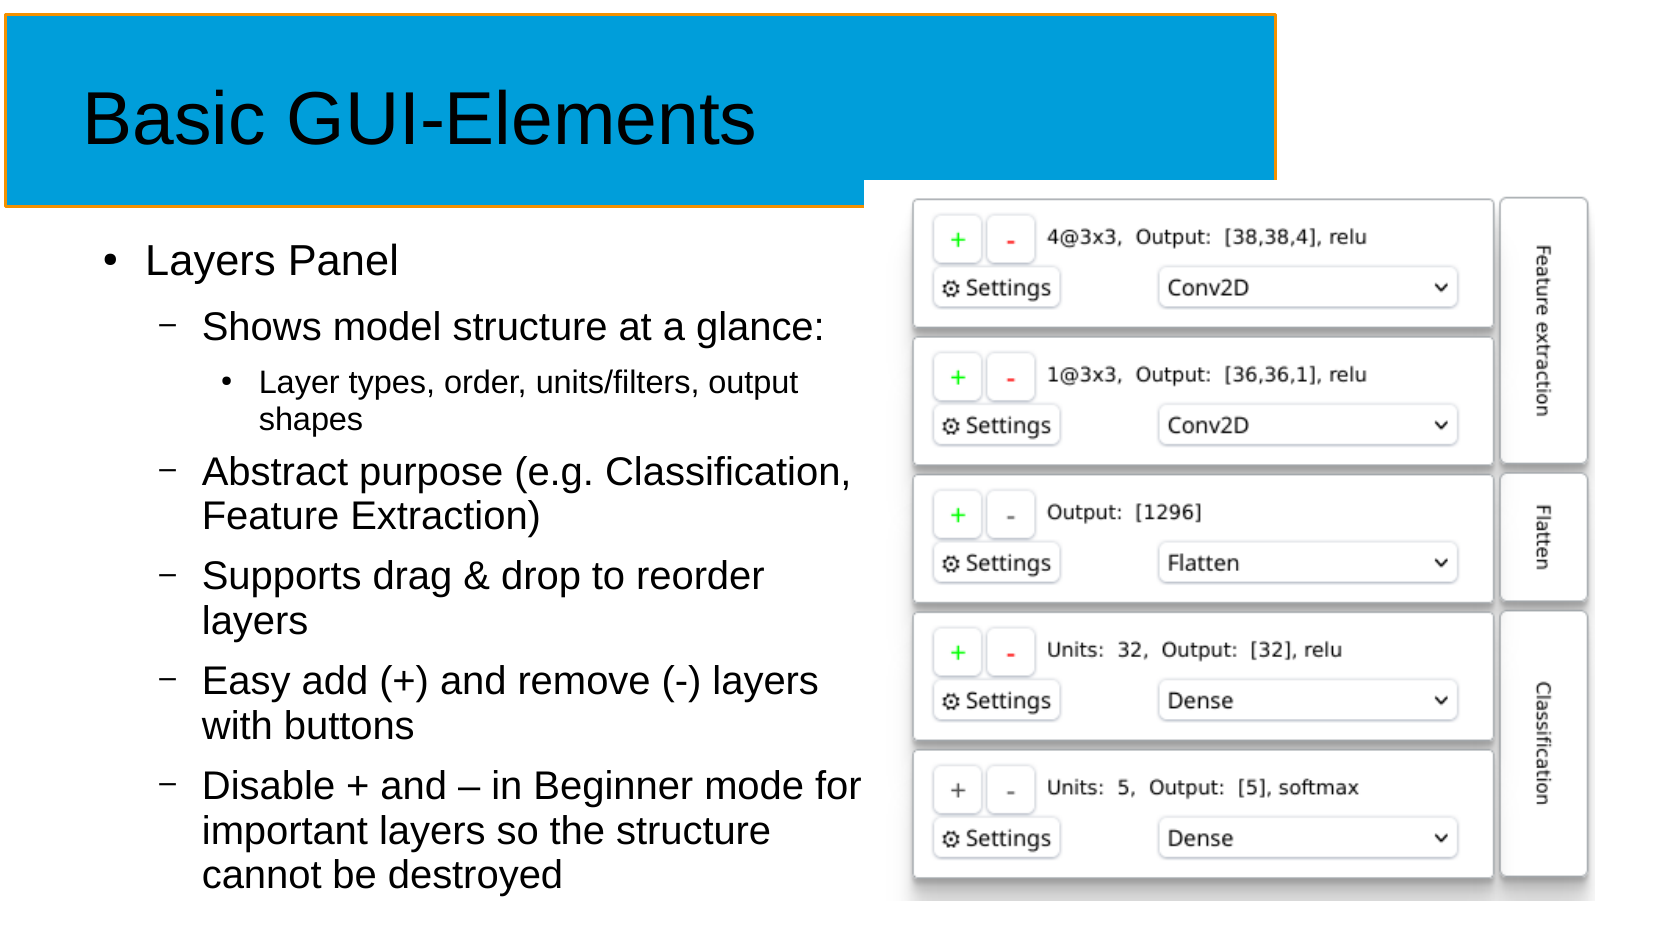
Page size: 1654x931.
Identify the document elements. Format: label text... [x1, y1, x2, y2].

picture [864, 180, 1595, 901]
title Basic GUI-Elements [82, 44, 1235, 192]
list Layers Panel Shows model structure at a glance: Layer types, order, units/filters, output shapes Abstract purpose (e.g. Classification, Feature Extraction) Supports drag & drop to reorder layers Easy add (+) and remove (-) layers with buttons Disable + and – in Beginner mode for important layers so the structure cannot be destroyed [88, 236, 864, 901]
